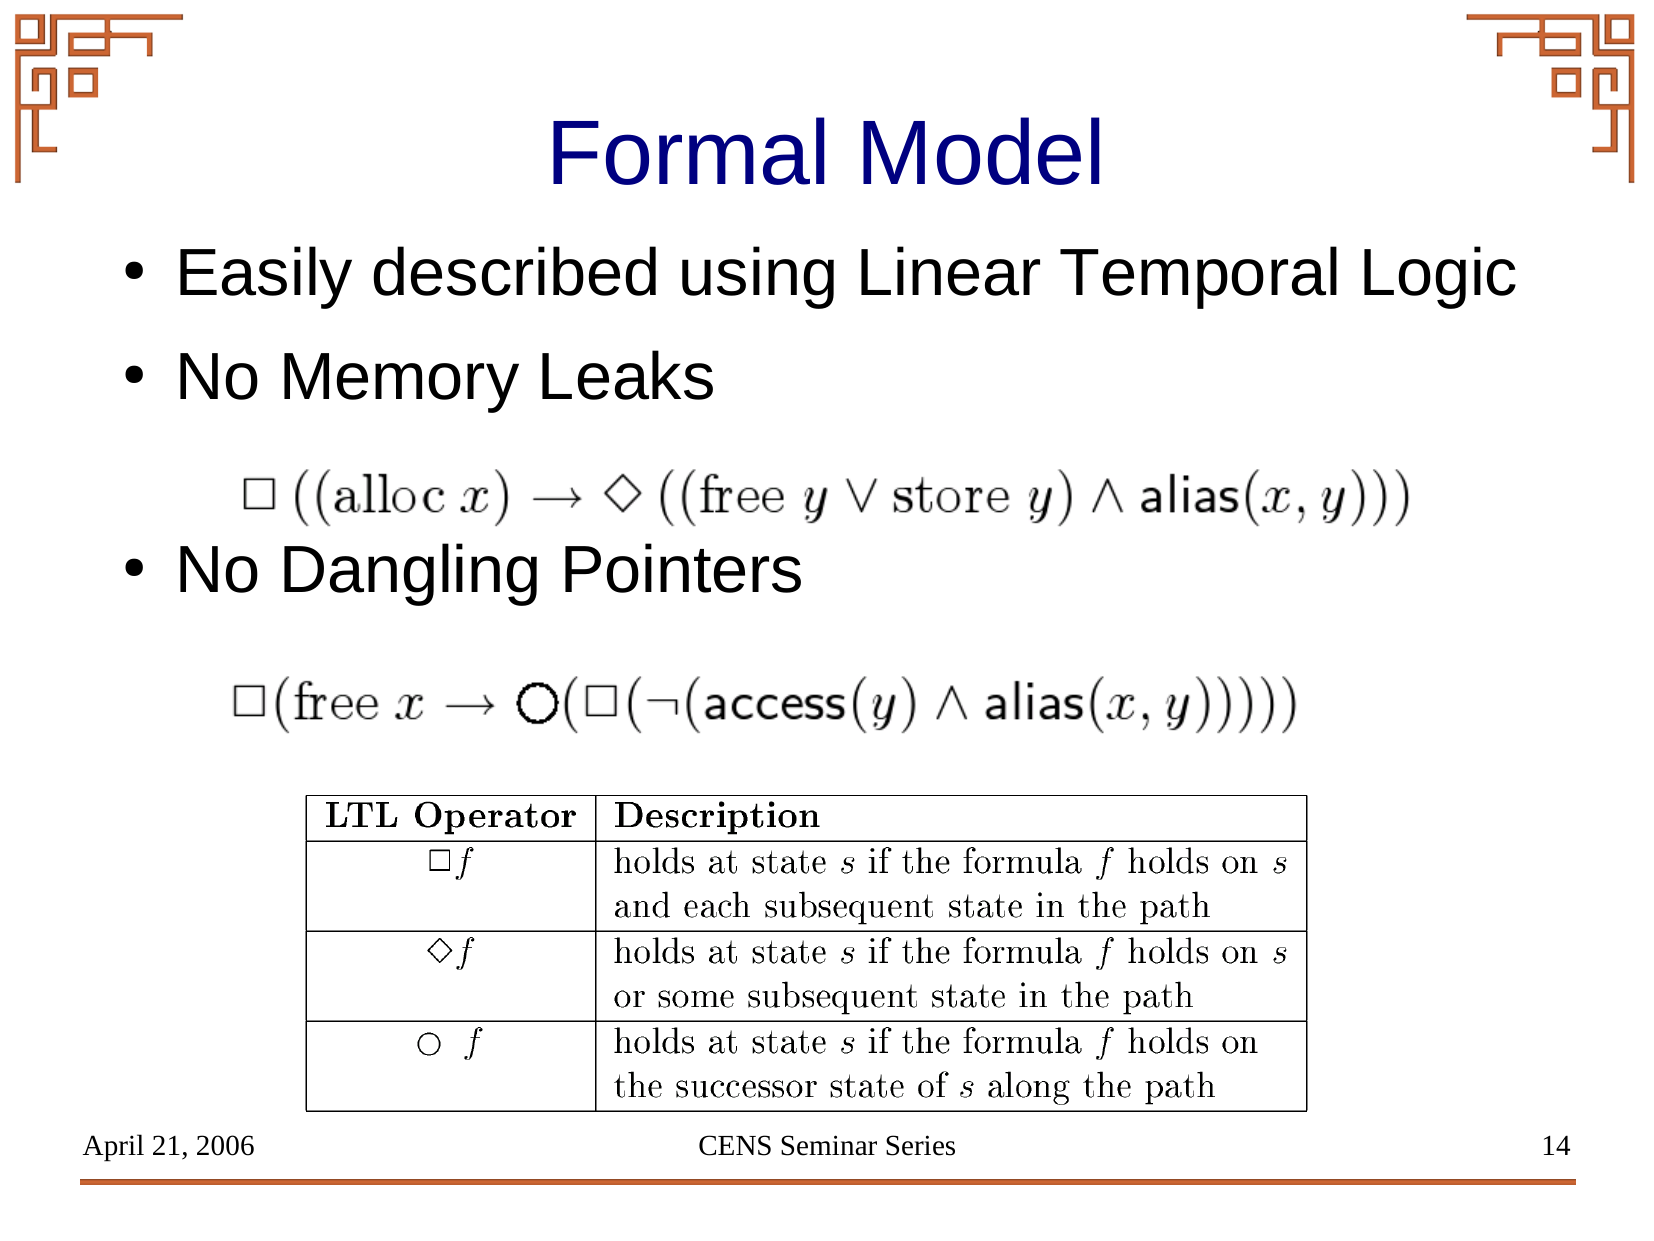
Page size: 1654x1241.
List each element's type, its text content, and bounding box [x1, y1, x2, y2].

list Easily described using Linear Temporal Logic No Memory Leaks No Dangling Pointers [86, 235, 1576, 867]
picture [235, 465, 1426, 534]
picture [300, 787, 1313, 1116]
title Formal Model [82, 49, 1571, 257]
picture [0, 0, 194, 194]
picture [80, 1179, 1576, 1185]
picture [227, 666, 1310, 744]
picture [1456, 0, 1650, 194]
